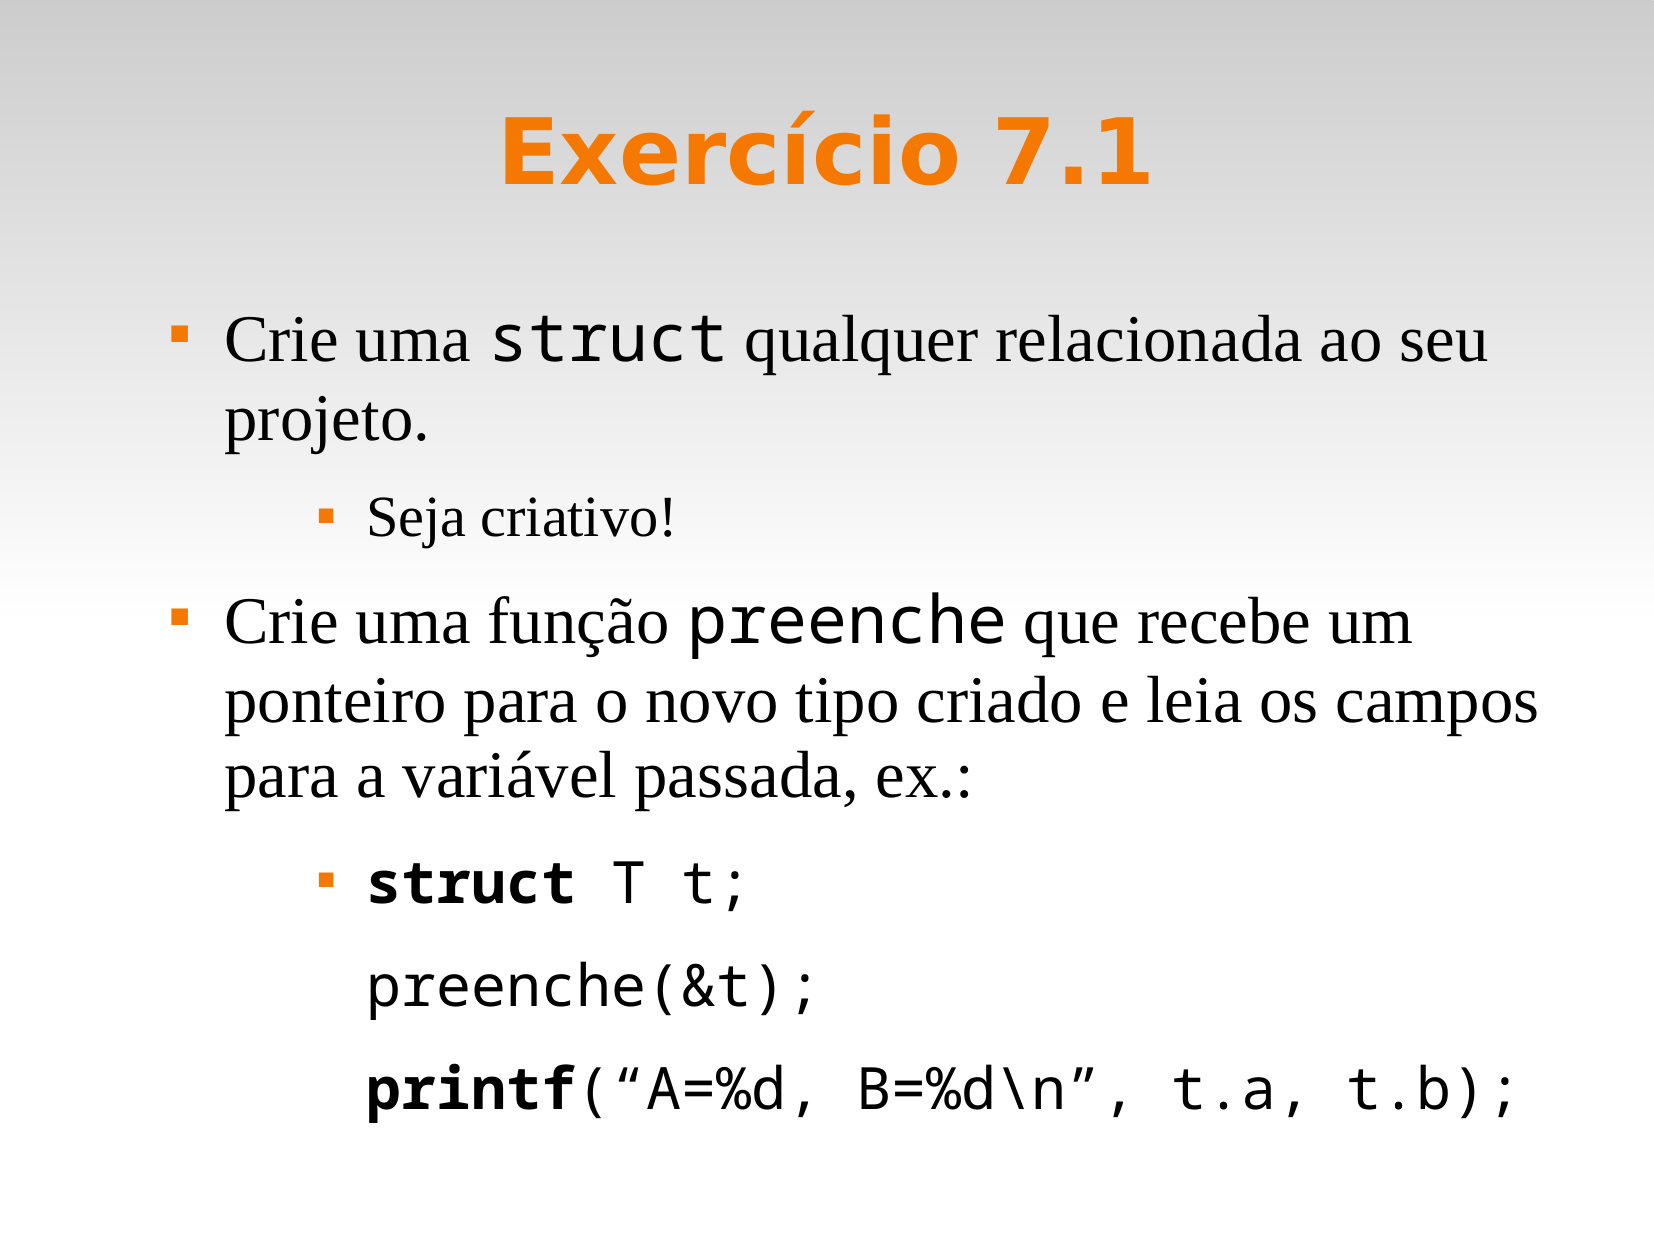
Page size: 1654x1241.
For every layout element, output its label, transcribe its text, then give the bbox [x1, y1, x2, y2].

title Exercício 7.1 [82, 49, 1571, 257]
list Crie uma struct qualquer relacionada ao seu projeto. Seja criativo! Crie uma função preenche que recebe um ponteiro para o novo tipo criado e leia os campos para a variável passada, ex.: struct T t; preenche(&t); printf(“A=%d, B=%d\n”, t.a, t.b); [82, 290, 1571, 1120]
